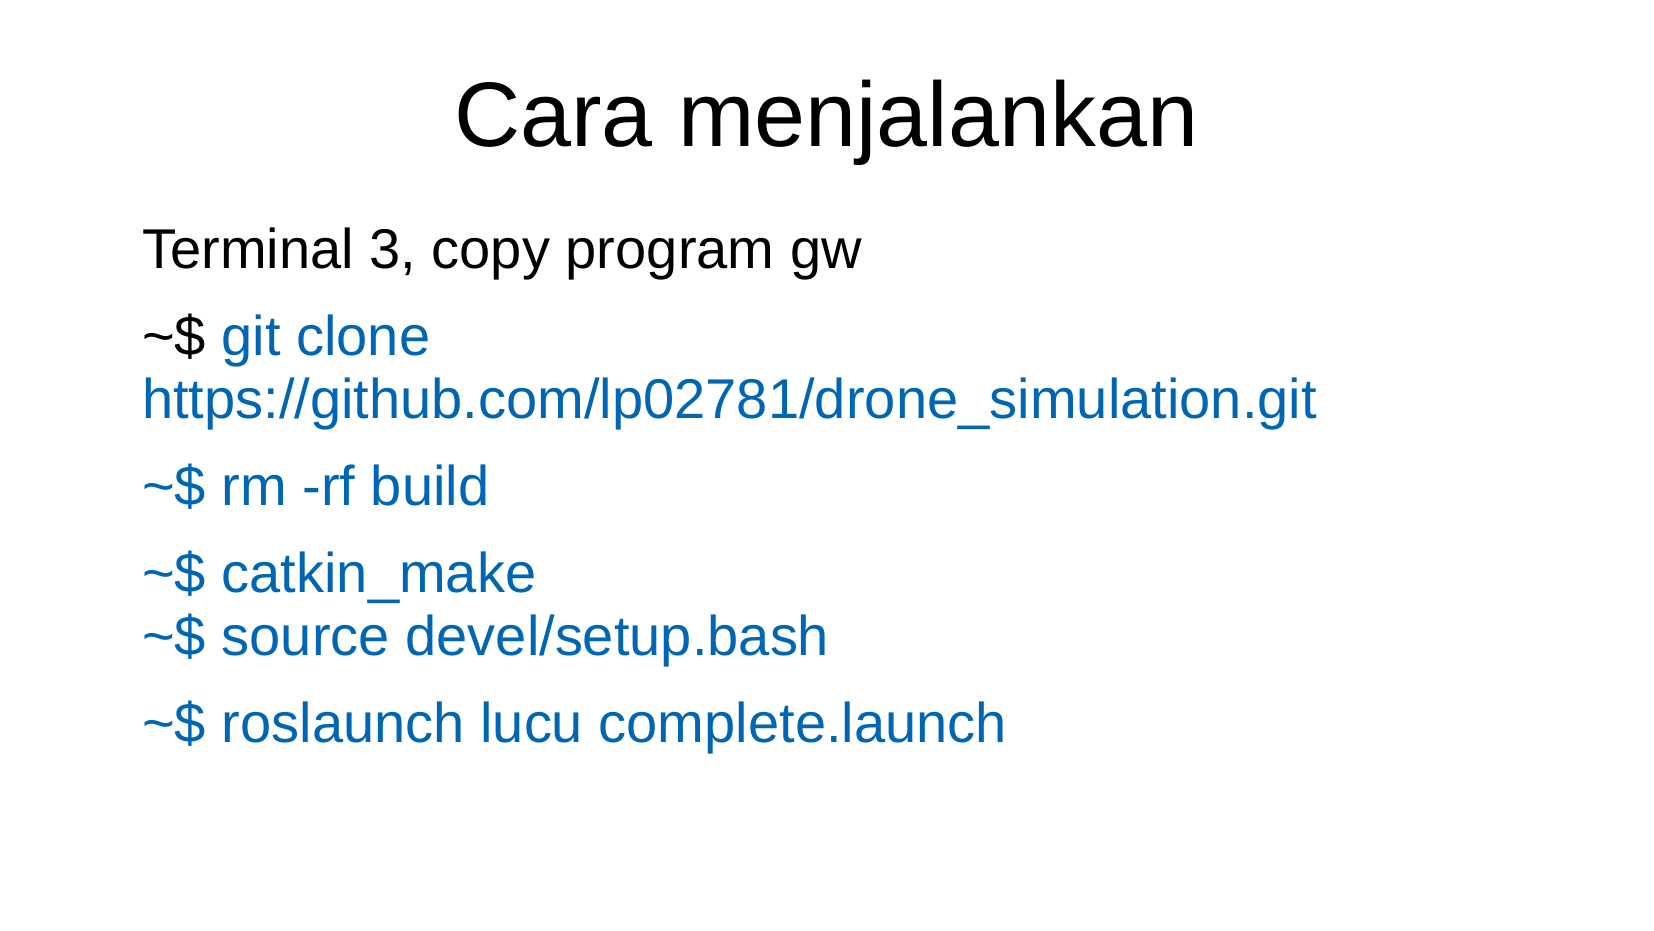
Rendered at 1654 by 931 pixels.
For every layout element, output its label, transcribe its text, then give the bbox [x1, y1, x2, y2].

title Cara menjalankan [82, 37, 1571, 193]
list Terminal 3, copy program gw ~$ git clone https://github.com/lp02781/drone_simulation.git ~$ rm -rf build ~$ catkin_make ~$ source devel/setup.bash ~$ roslaunch lucu complete.launch [82, 217, 1571, 758]
